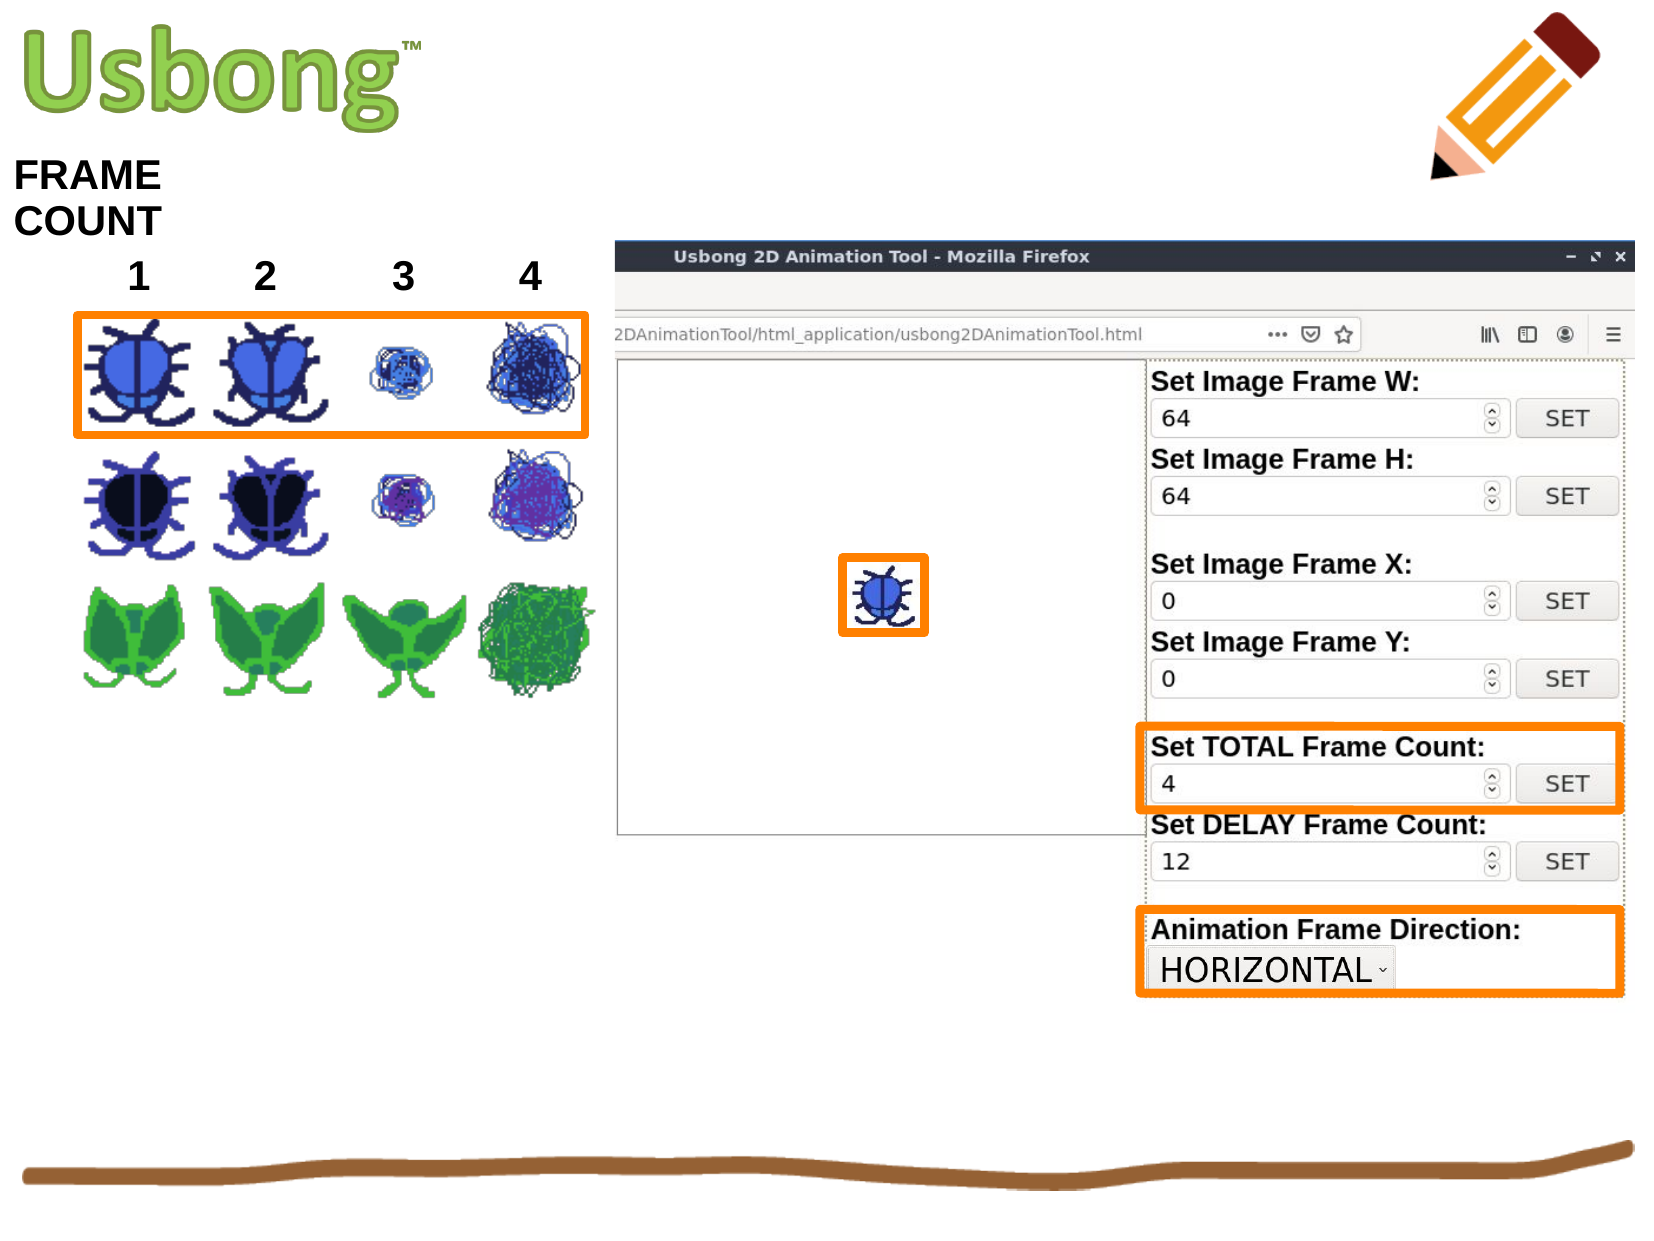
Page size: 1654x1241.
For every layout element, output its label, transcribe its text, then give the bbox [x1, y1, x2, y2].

text_box 1 2 3 4 [112, 245, 558, 307]
picture [24, 24, 421, 133]
picture [22, 1140, 1635, 1191]
picture [68, 306, 602, 841]
picture [1430, 12, 1601, 181]
text_box FRAME COUNT [0, 144, 192, 252]
picture [614, 240, 1636, 1017]
